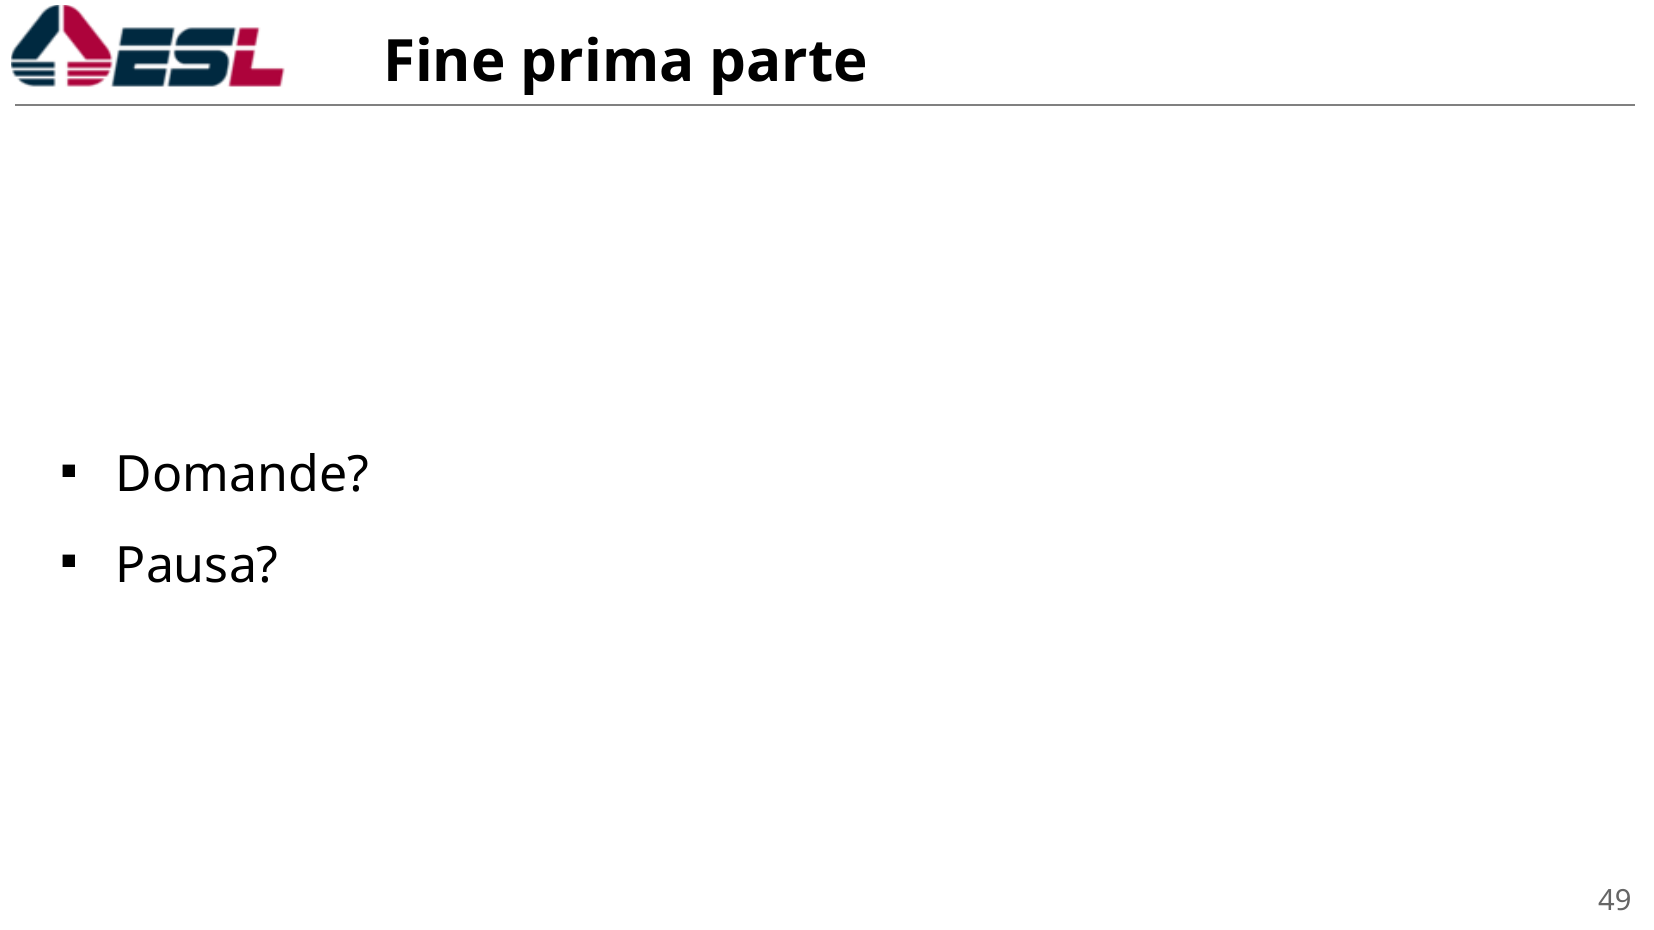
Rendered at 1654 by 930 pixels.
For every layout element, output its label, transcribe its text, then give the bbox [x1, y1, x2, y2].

title Fine prima parte [335, 0, 1653, 103]
picture [11, 5, 288, 90]
list Domande? Pausa? [45, 134, 1606, 901]
